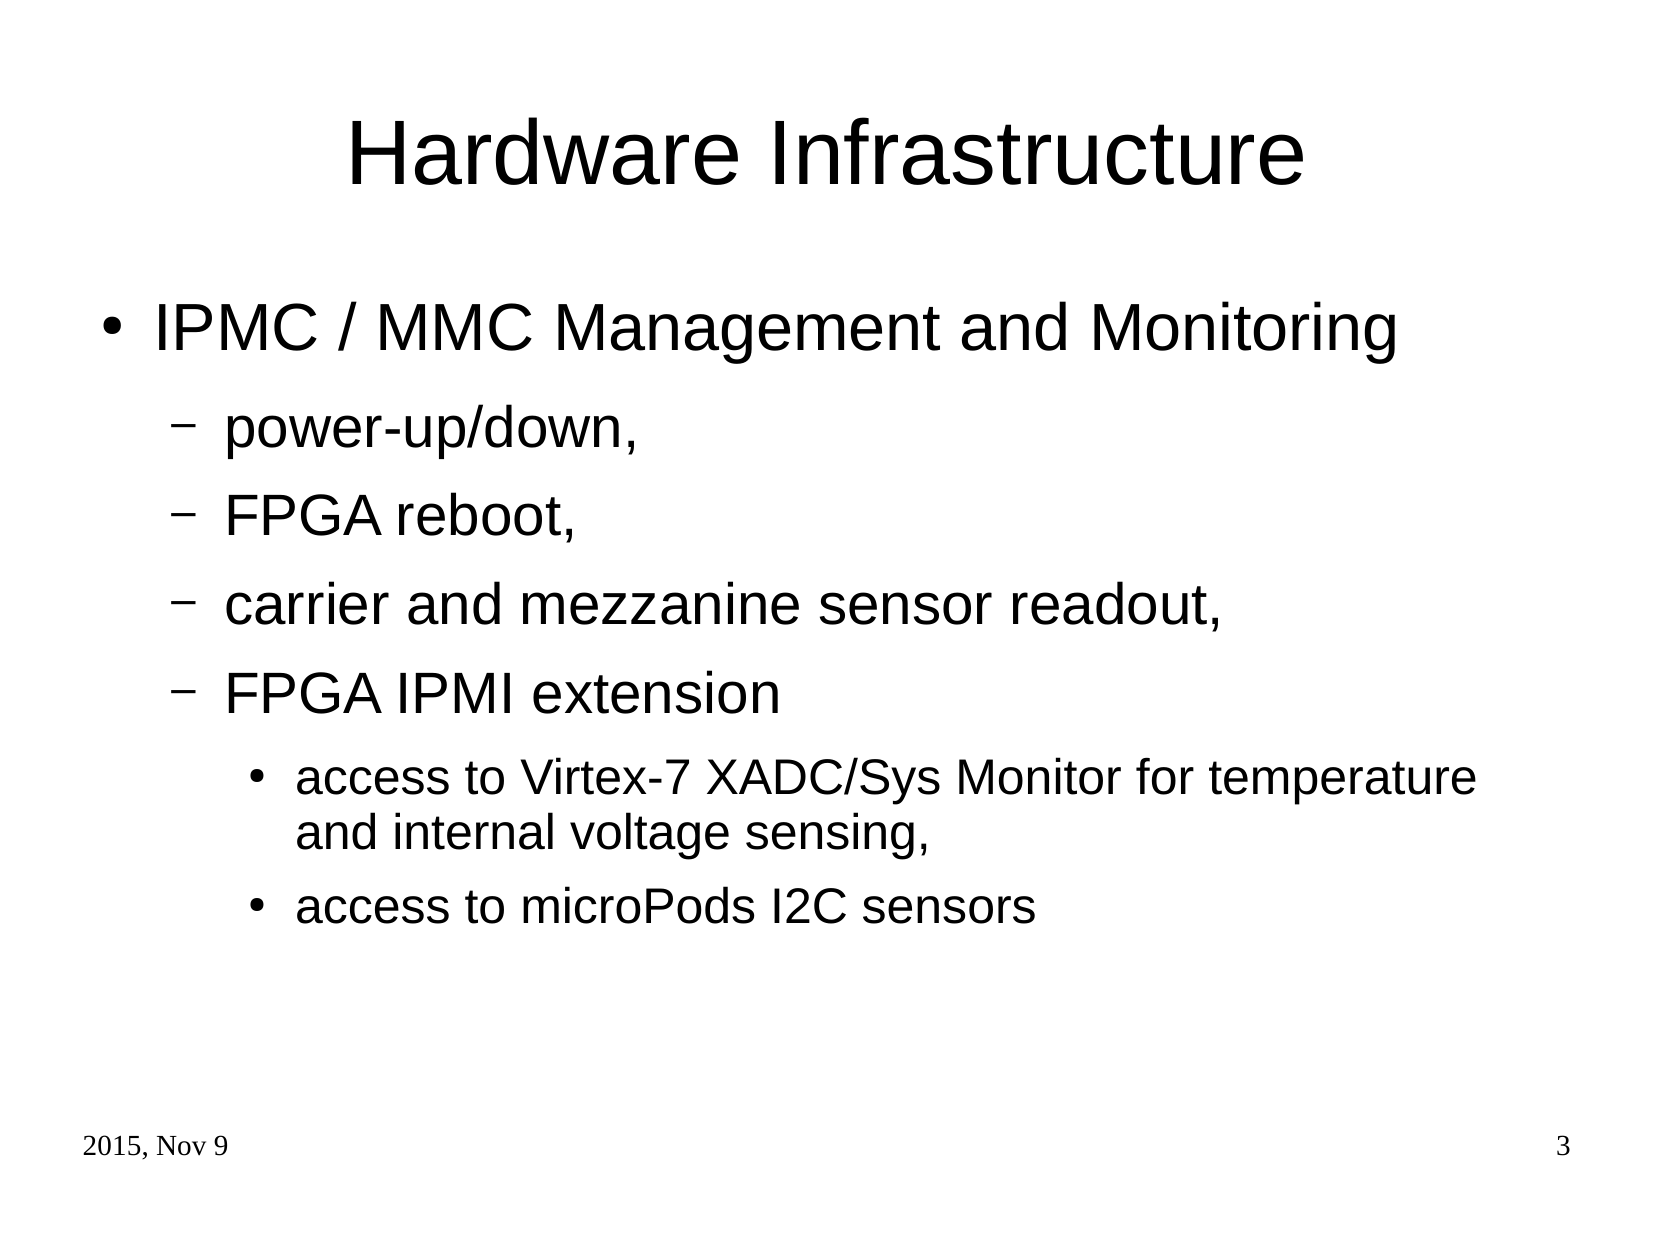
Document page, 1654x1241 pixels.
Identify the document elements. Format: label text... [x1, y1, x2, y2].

title Hardware Infrastructure [82, 49, 1571, 257]
list IPMC / MMC Management and Monitoring power-up/down, FPGA reboot, carrier and mezzanine sensor readout, FPGA IPMI extension access to Virtex-7 XADC/Sys Monitor for temperature and internal voltage sensing, access to microPods I2C sensors [82, 290, 1571, 1010]
